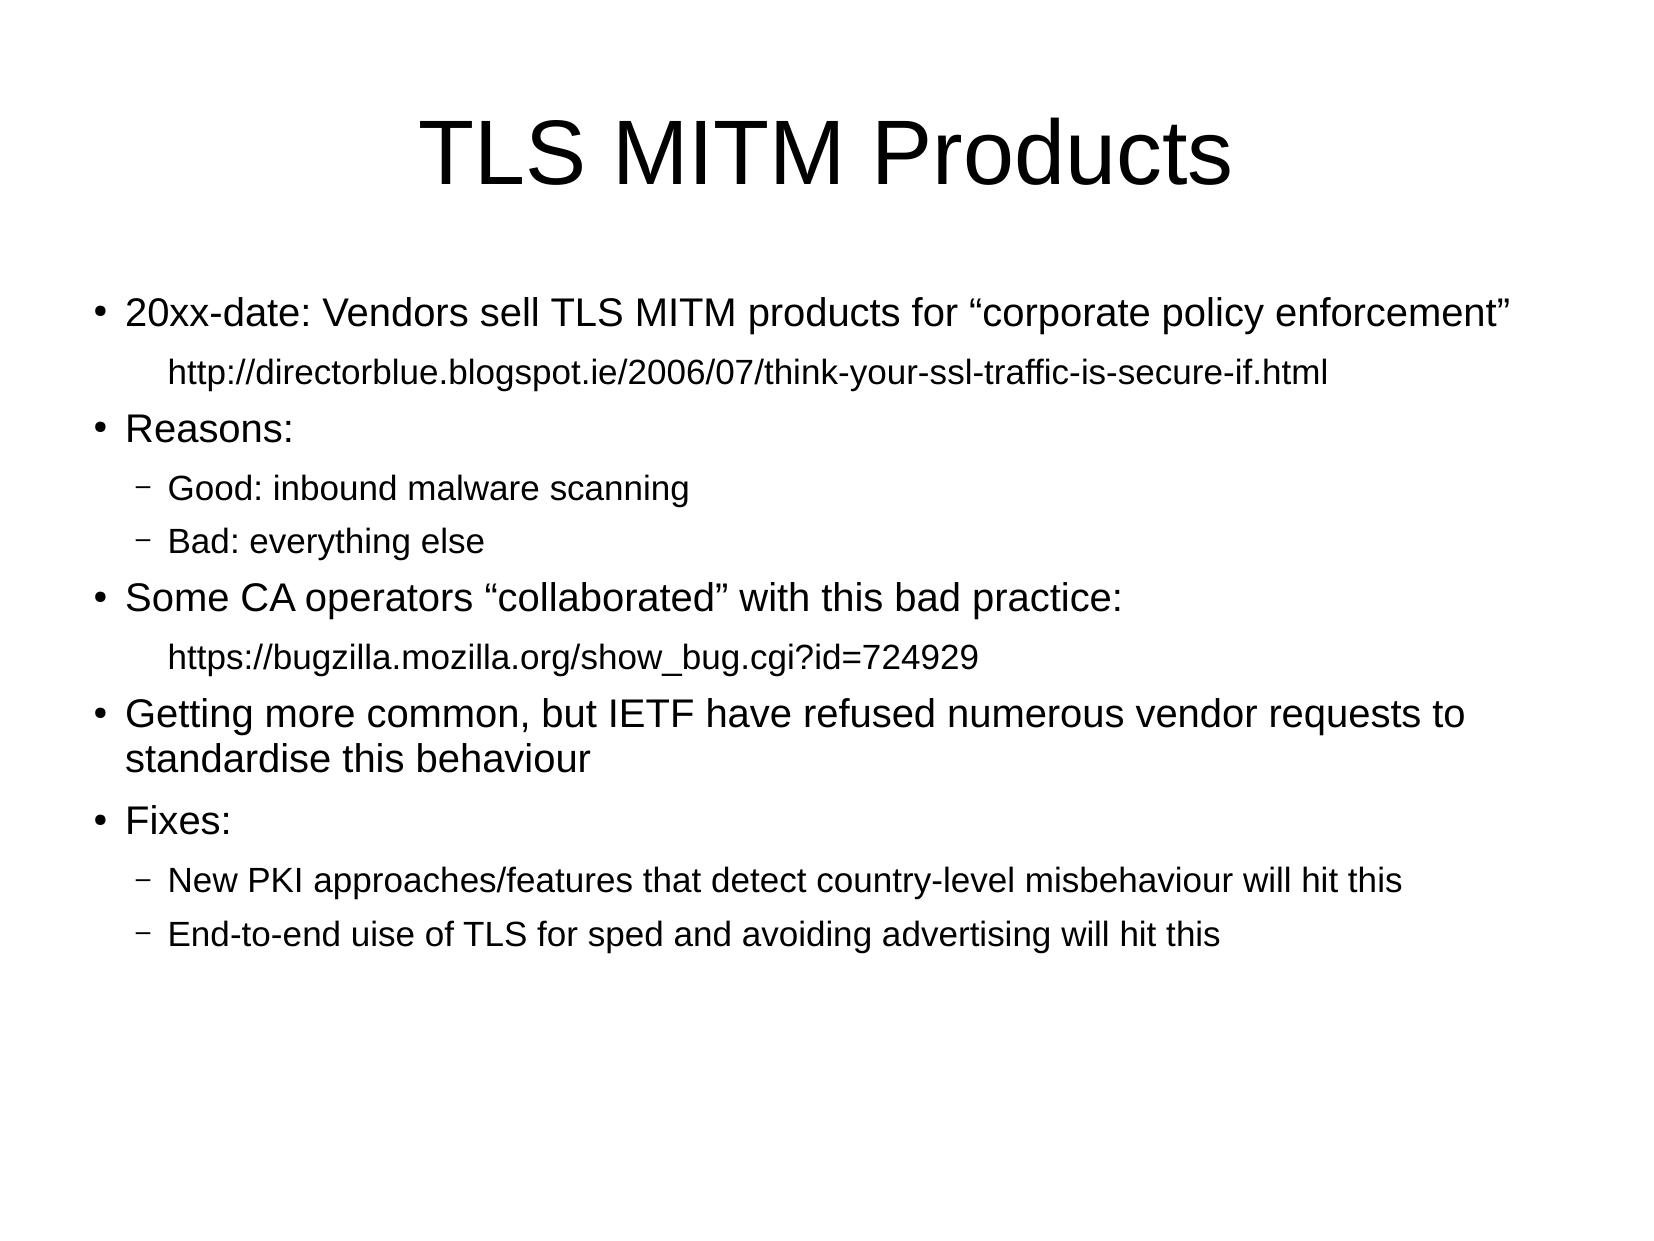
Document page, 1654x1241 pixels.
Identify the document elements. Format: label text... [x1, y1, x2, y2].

list 20xx-date: Vendors sell TLS MITM products for “corporate policy enforcement” http://directorblue.blogspot.ie/2006/07/think-your-ssl-traffic-is-secure-if.html Reasons: Good: inbound malware scanning Bad: everything else Some CA operators “collaborated” with this bad practice: https://bugzilla.mozilla.org/show_bug.cgi?id=724929 Getting more common, but IETF have refused numerous vendor requests to standardise this behaviour Fixes: New PKI approaches/features that detect country-level misbehaviour will hit this End-to-end uise of TLS for sped and avoiding advertising will hit this [82, 290, 1538, 1010]
title TLS MITM Products [82, 49, 1571, 257]
